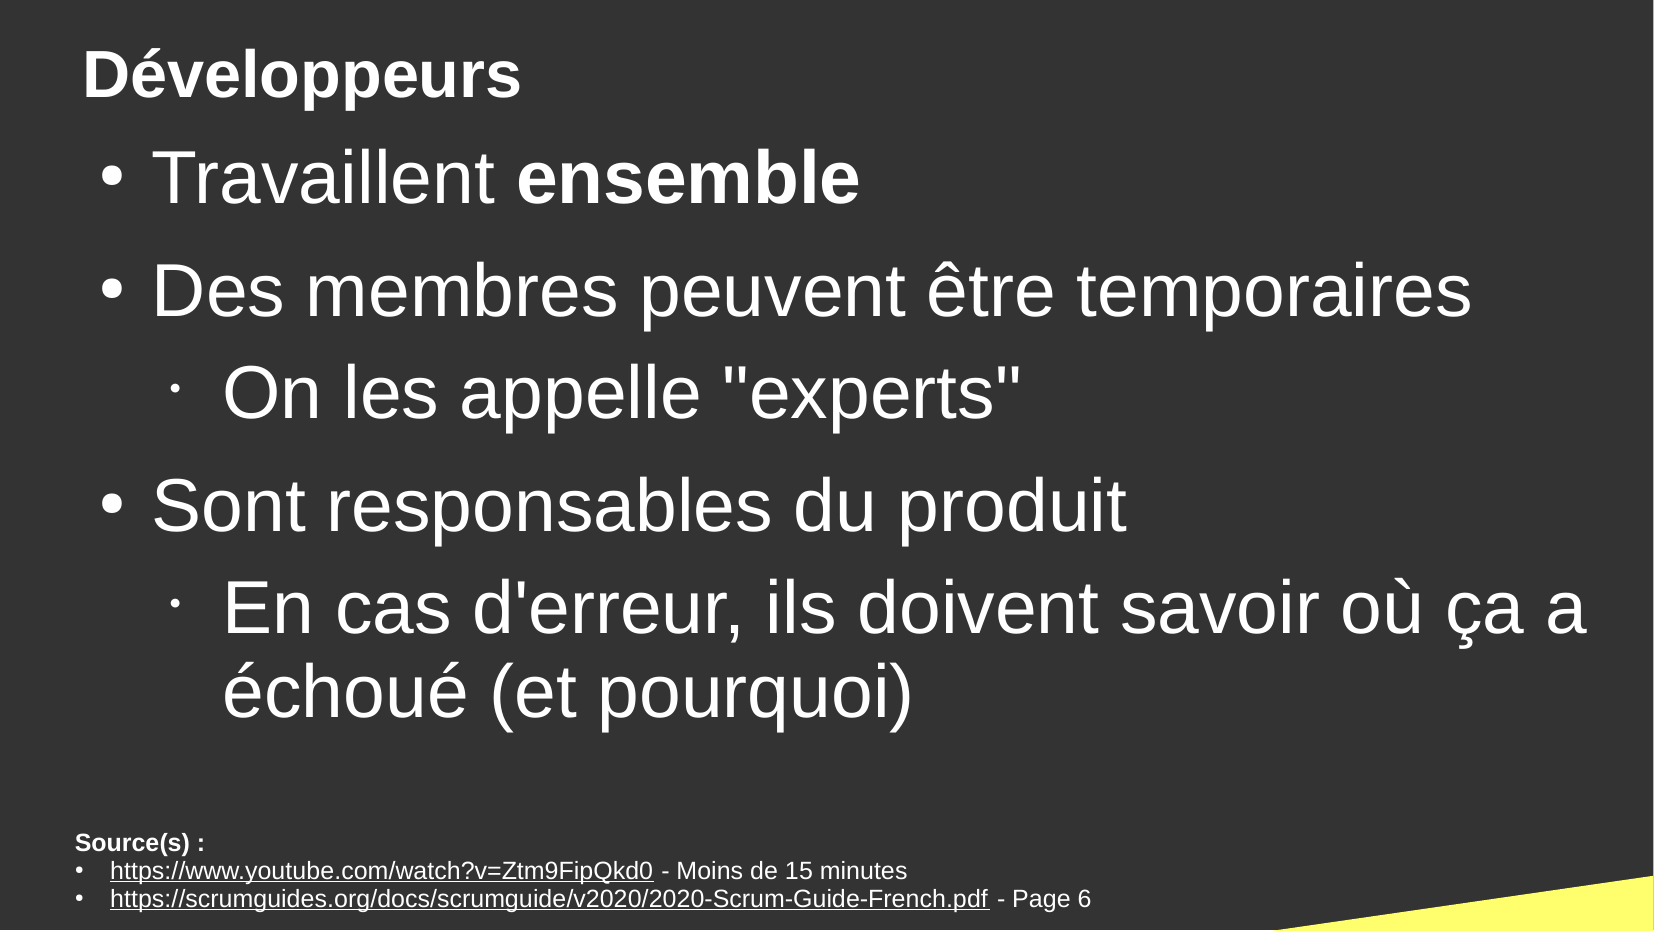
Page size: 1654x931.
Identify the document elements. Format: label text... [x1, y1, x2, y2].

text_box [1270, 875, 1654, 931]
text_box Source(s) : https://www.youtube.com/watch?v=Ztm9FipQkd0 - Moins de 15 minutes https://scrumguides.org/docs/scrumguide/v2020/2020-Scrum-Guide-French.pdf - Page 6 [60, 821, 1546, 921]
title Développeurs [82, 37, 1571, 122]
list Travaillent ensemble Des membres peuvent être temporaires On les appelle "experts" Sont responsables du produit En cas d'erreur, ils doivent savoir où ça a échoué (et pourquoi) [80, 135, 1620, 777]
